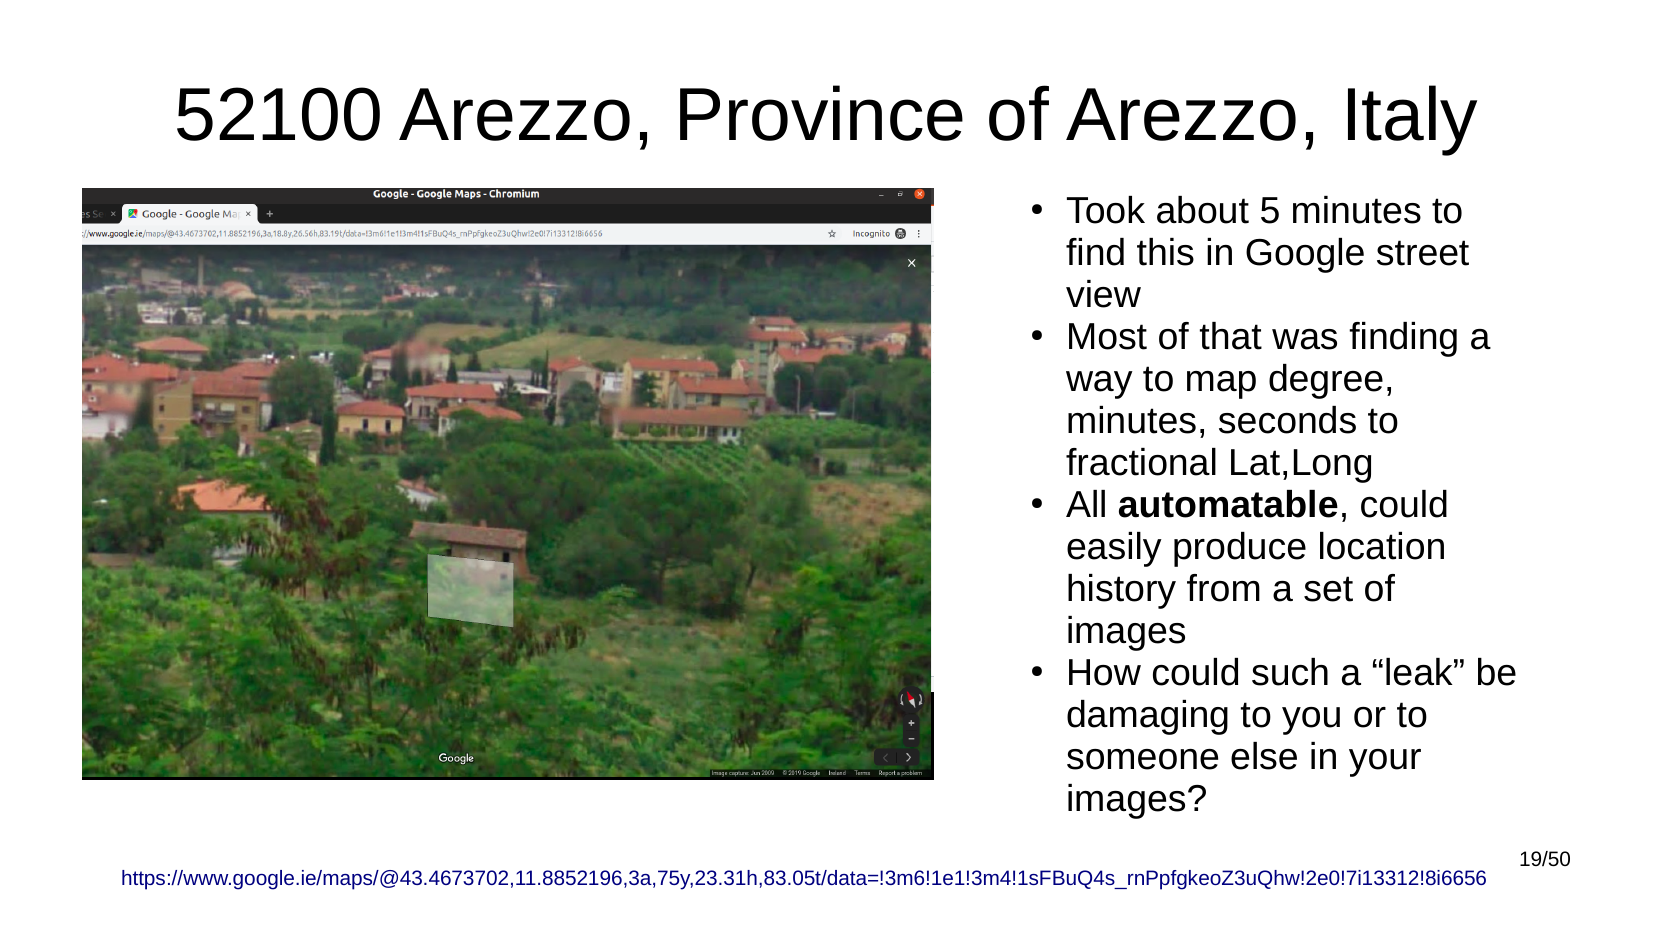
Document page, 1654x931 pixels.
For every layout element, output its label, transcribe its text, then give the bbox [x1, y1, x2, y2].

text_box Took about 5 minutes to find this in Google street view Most of that was finding a way to map degree, minutes, seconds to fractional Lat,Long All automatable, could easily produce location history from a set of images How could such a “leak” be damaging to you or to someone else in your images? [1015, 182, 1536, 827]
title 52100 Arezzo, Province of Arezzo, Italy [82, 37, 1571, 193]
text_box https://www.google.ie/maps/@43.4673702,11.8852196,3a,75y,23.31h,83.05t/data=!3m6!1e1!3m4!1sFBuQ4s_rnPpfgkeoZ3uQhw!2e0!7i13312!8i6656 [106, 859, 1504, 898]
picture [82, 188, 934, 780]
